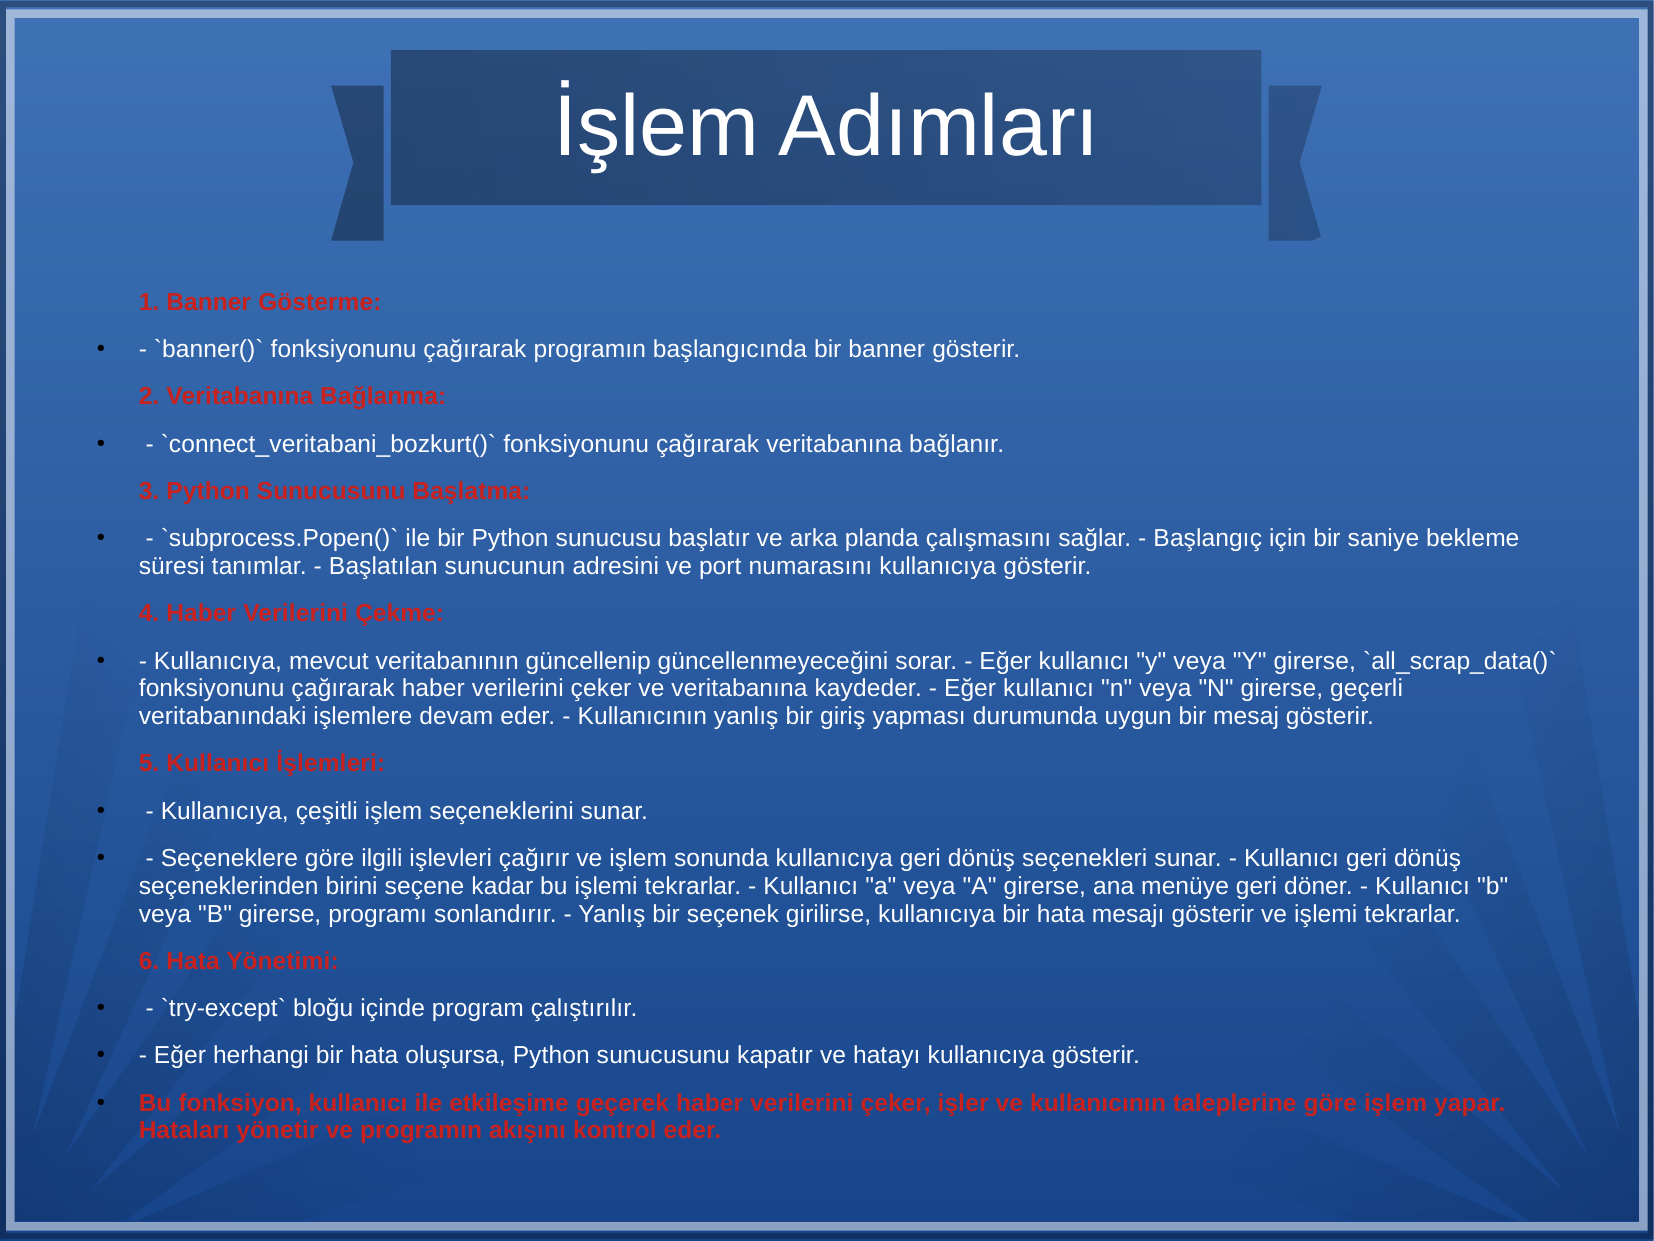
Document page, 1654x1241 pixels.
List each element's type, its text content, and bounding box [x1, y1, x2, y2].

title İşlem Adımları [82, 33, 1571, 217]
list 1. Banner Gösterme: - `banner()` fonksiyonunu çağırarak programın başlangıcında bir banner gösterir. 2. Veritabanına Bağlanma: - `connect_veritabani_bozkurt()` fonksiyonunu çağırarak veritabanına bağlanır. 3. Python Sunucusunu Başlatma: - `subprocess.Popen()` ile bir Python sunucusu başlatır ve arka planda çalışmasını sağlar. - Başlangıç için bir saniye bekleme süresi tanımlar. - Başlatılan sunucunun adresini ve port numarasını kullanıcıya gösterir. 4. Haber Verilerini Çekme: - Kullanıcıya, mevcut veritabanının güncellenip güncellenmeyeceğini sorar. - Eğer kullanıcı "y" veya "Y" girerse, `all_scrap_data()` fonksiyonunu çağırarak haber verilerini çeker ve veritabanına kaydeder. - Eğer kullanıcı "n" veya "N" girerse, geçerli veritabanındaki işlemlere devam eder. - Kullanıcının yanlış bir giriş yapması durumunda uygun bir mesaj gösterir. 5. Kullanıcı İşlemleri: - Kullanıcıya, çeşitli işlem seçeneklerini sunar. - Seçeneklere göre ilgili işlevleri çağırır ve işlem sonunda kullanıcıya geri dönüş seçenekleri sunar. - Kullanıcı geri dönüş seçeneklerinden birini seçene kadar bu işlemi tekrarlar. - Kullanıcı "a" veya "A" girerse, ana menüye geri döner. - Kullanıcı "b" veya "B" girerse, programı sonlandırır. - Yanlış bir seçenek girilirse, kullanıcıya bir hata mesajı gösterir ve işlemi tekrarlar. 6. Hata Yönetimi: - `try-except` bloğu içinde program çalıştırılır. - Eğer herhangi bir hata oluşursa, Python sunucusunu kapatır ve hatayı kullanıcıya gösterir. Bu fonksiyon, kullanıcı ile etkileşime geçerek haber verilerini çeker, işler ve kullanıcının taleplerine göre işlem yapar. Hataları yönetir ve programın akışını kontrol eder. [82, 249, 1571, 1150]
